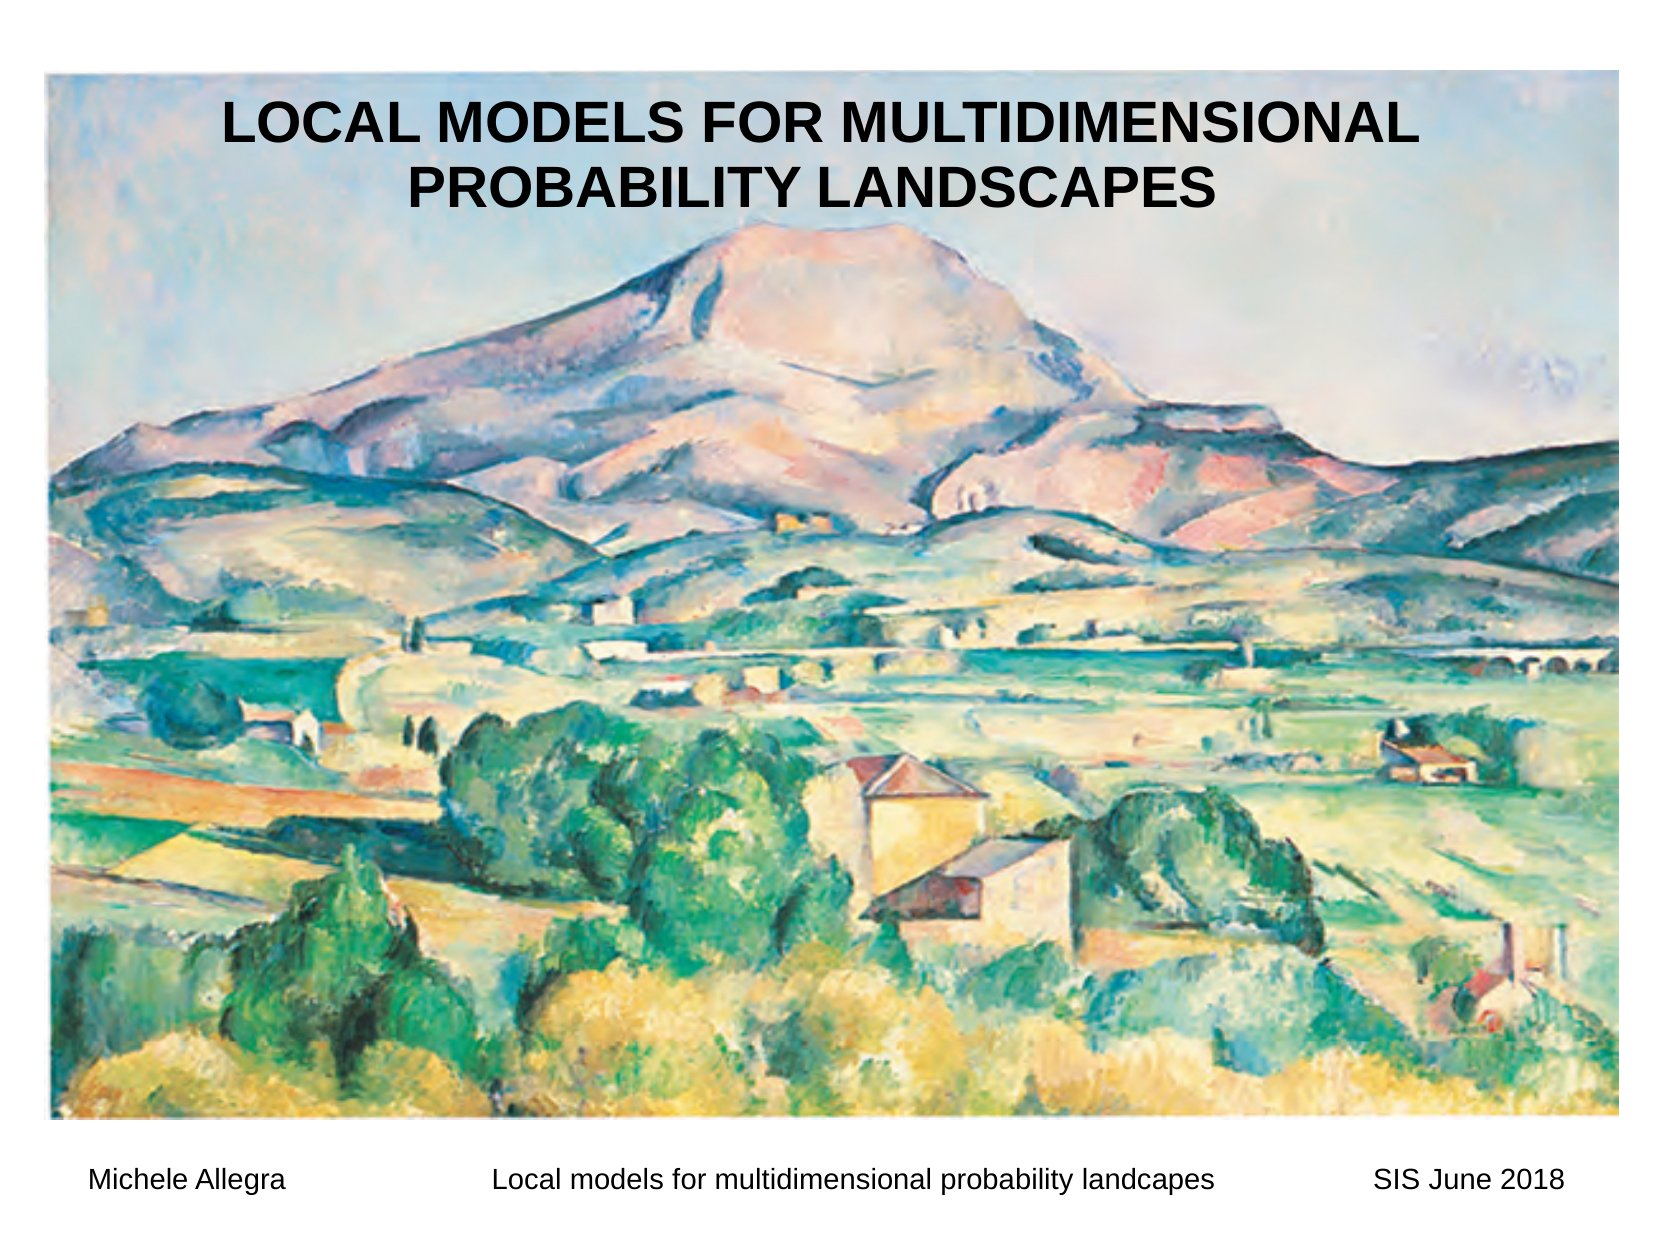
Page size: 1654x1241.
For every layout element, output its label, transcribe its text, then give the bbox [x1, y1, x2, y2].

title Michele Allegra Local models for multidimensional probability landcapes SIS June 2018 [82, 1141, 1571, 1217]
picture [44, 70, 1619, 1120]
title LOCAL MODELS FOR MULTIDIMENSIONAL PROBABILITY LANDSCAPES [70, 79, 1571, 230]
